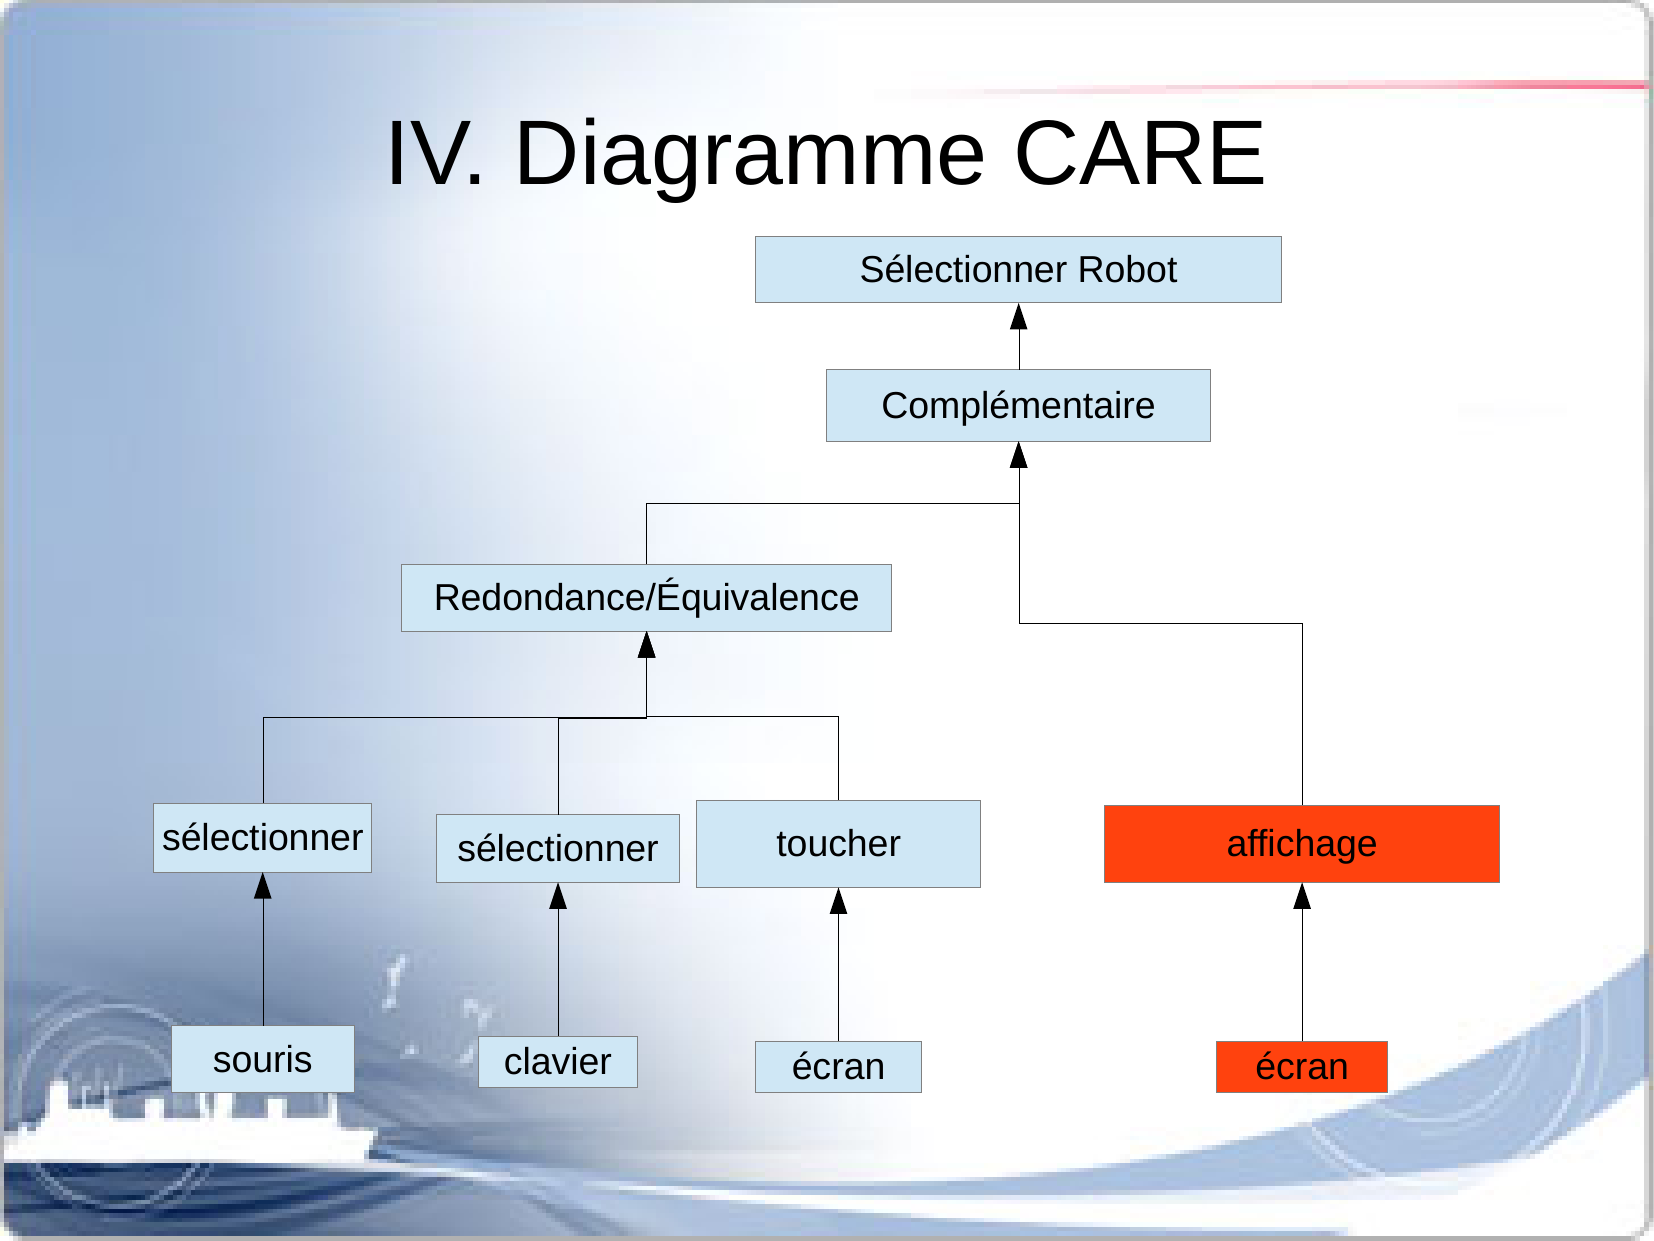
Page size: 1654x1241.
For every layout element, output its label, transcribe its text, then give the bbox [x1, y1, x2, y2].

text_box sélectionner [153, 803, 372, 873]
text_box Complémentaire [826, 369, 1211, 442]
text_box affichage [1104, 805, 1500, 883]
text_box écran [1216, 1041, 1388, 1093]
text_box Sélectionner Robot [755, 236, 1282, 303]
title IV. Diagramme CARE [82, 49, 1571, 257]
text_box clavier [478, 1036, 638, 1088]
text_box écran [755, 1041, 922, 1093]
text_box souris [171, 1025, 355, 1093]
text_box Redondance/Équivalence [401, 564, 892, 632]
text_box sélectionner [436, 814, 680, 883]
picture [0, 0, 1654, 1241]
text_box toucher [696, 800, 981, 888]
